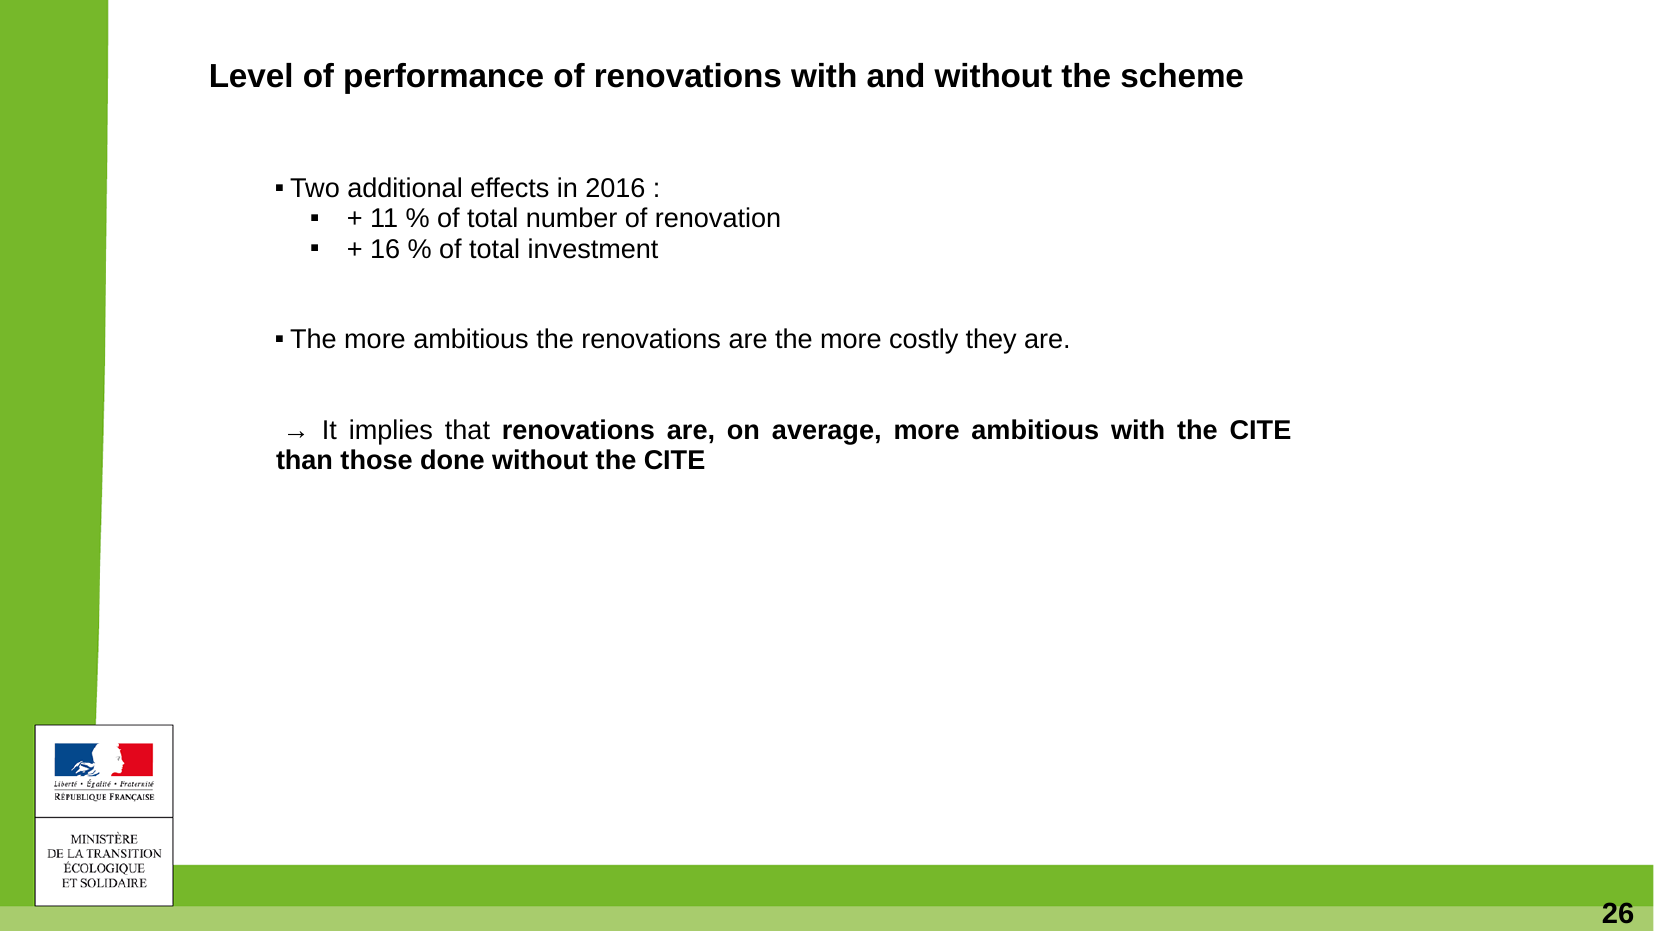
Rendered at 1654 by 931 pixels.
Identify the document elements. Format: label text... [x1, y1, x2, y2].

title Level of performance of renovations with and without the scheme [134, 47, 1570, 106]
picture [0, 0, 1654, 931]
text_box Two additional effects in 2016 : + 11 % of total number of renovation + 16 % of total investment The more ambitious the renovations are the more costly they are. → It implies that renovations are, on average, more ambitious with the CITE than those done without the CITE [261, 165, 1306, 543]
